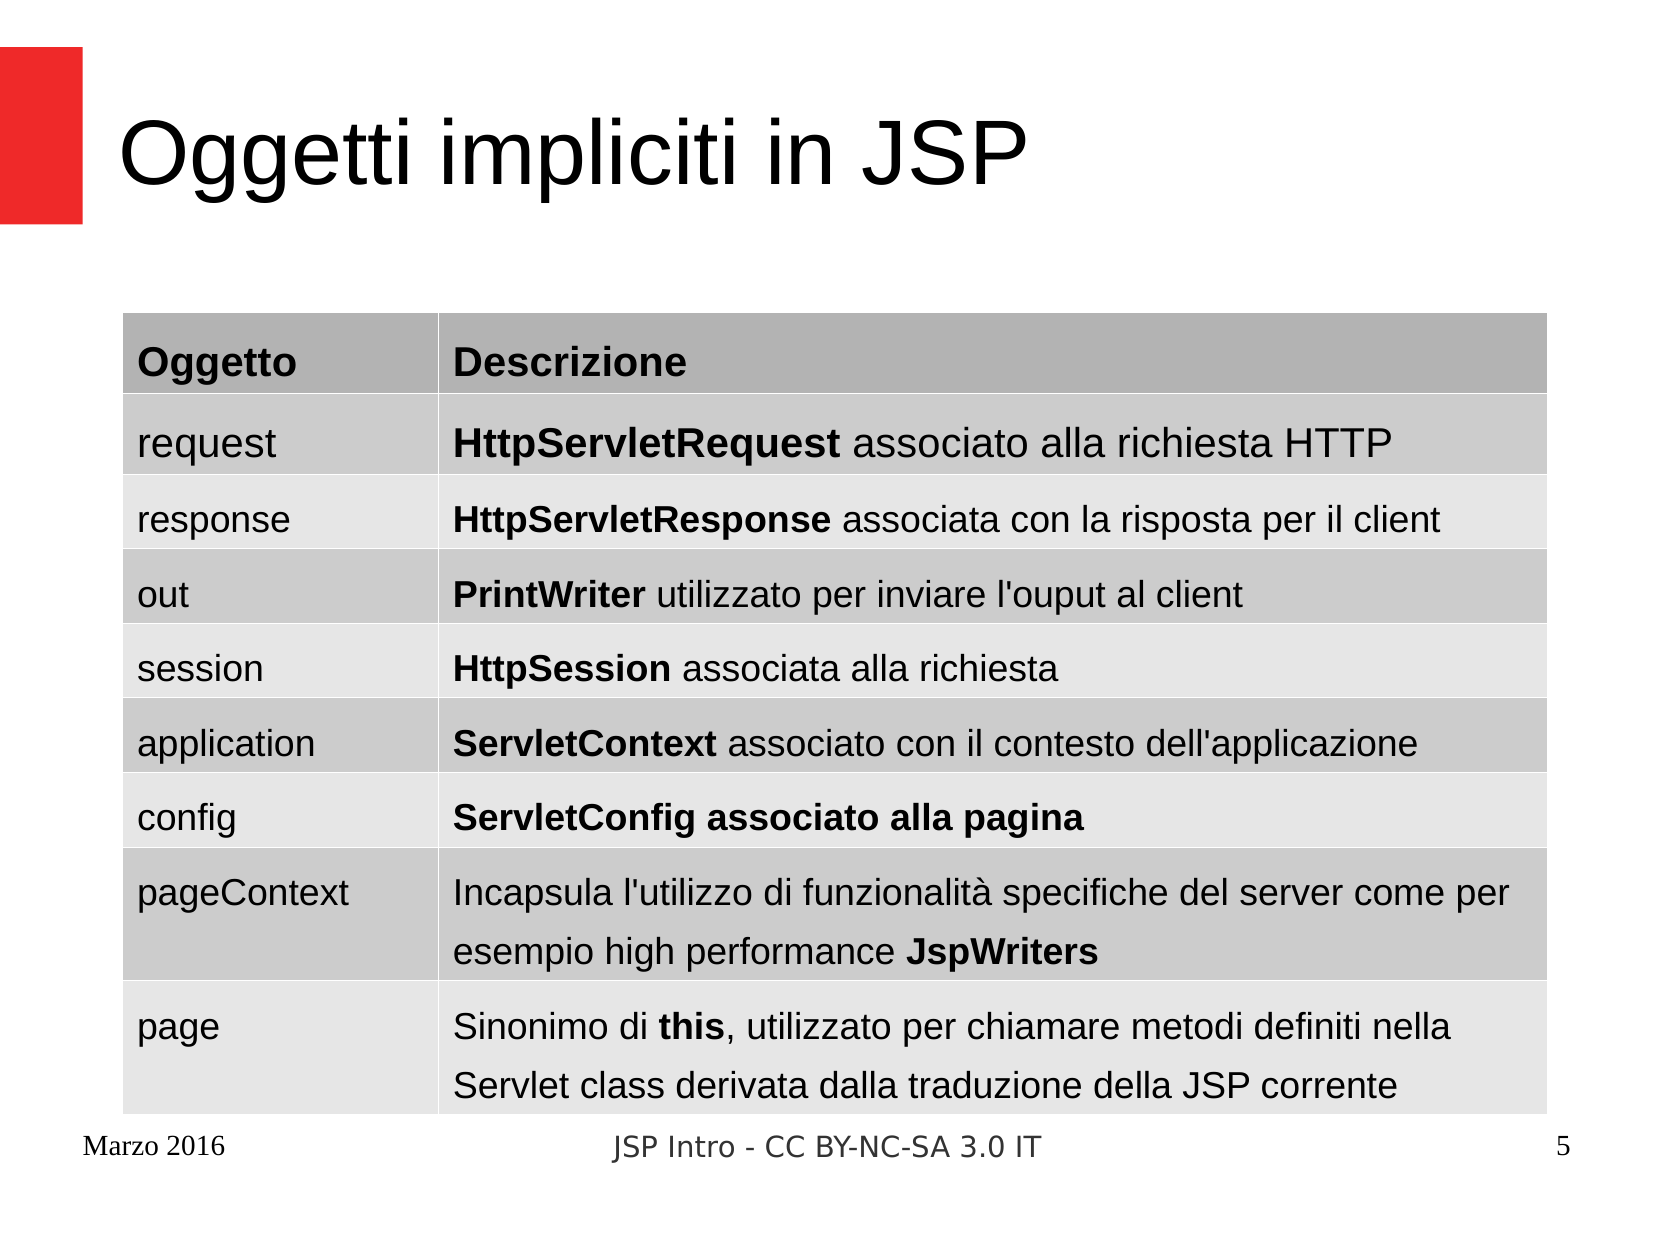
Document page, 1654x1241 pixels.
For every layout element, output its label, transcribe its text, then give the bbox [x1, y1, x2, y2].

table_cell PrintWriter utilizzato per inviare l'ouput al client [439, 549, 1547, 623]
table_header Oggetto [123, 313, 438, 393]
table_cell out [123, 549, 438, 623]
table_cell config [123, 773, 438, 847]
table_cell application [123, 698, 438, 772]
table_cell ServletConfig associato alla pagina [439, 773, 1547, 847]
table_cell pageContext [123, 848, 438, 980]
table_cell Sinonimo di this, utilizzato per chiamare metodi definiti nella Servlet class derivata dalla traduzione della JSP corrente [439, 981, 1547, 1114]
table_cell page [123, 981, 438, 1114]
table_cell request [123, 394, 438, 474]
title Oggetti impliciti in JSP [118, 49, 1607, 257]
table_cell HttpSession associata alla richiesta [439, 624, 1547, 697]
table_cell response [123, 475, 438, 548]
table_cell Incapsula l'utilizzo di funzionalità specifiche del server come per esempio high performance JspWriters [439, 848, 1547, 980]
table_header Descrizione [439, 313, 1547, 393]
table_cell ServletContext associato con il contesto dell'applicazione [439, 698, 1547, 772]
table_cell session [123, 624, 438, 697]
table_cell HttpServletRequest associato alla richiesta HTTP [439, 394, 1547, 474]
table_cell HttpServletResponse associata con la risposta per il client [439, 475, 1547, 548]
